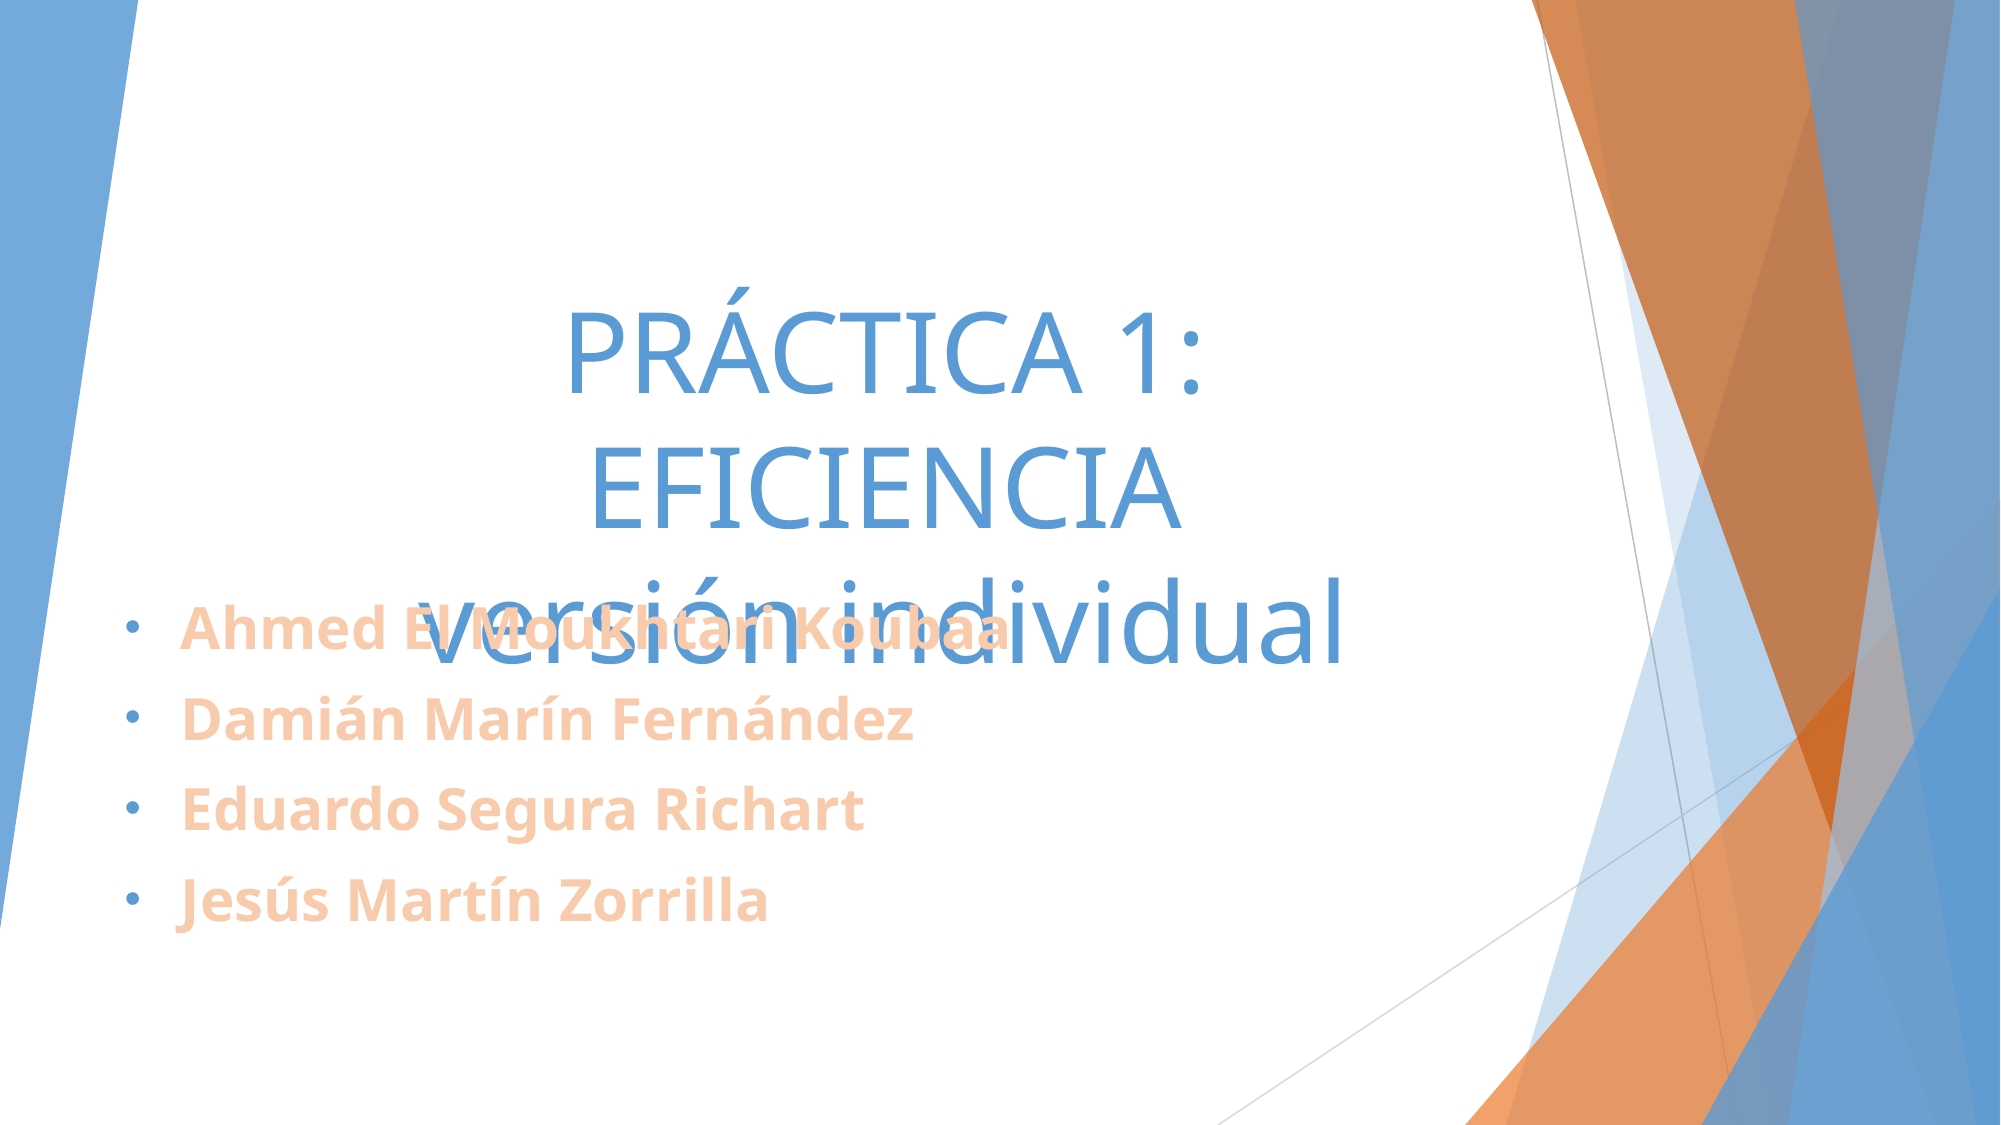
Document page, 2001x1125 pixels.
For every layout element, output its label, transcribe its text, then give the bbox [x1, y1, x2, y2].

title PRÁCTICA 1: EFICIENCIA versión individual [247, 273, 1522, 544]
subtitle Ahmed El Moukhtari Koubaa Damián Marín Fernández Eduardo Segura Richart Jesús Martín Zorrilla [109, 583, 1073, 1029]
